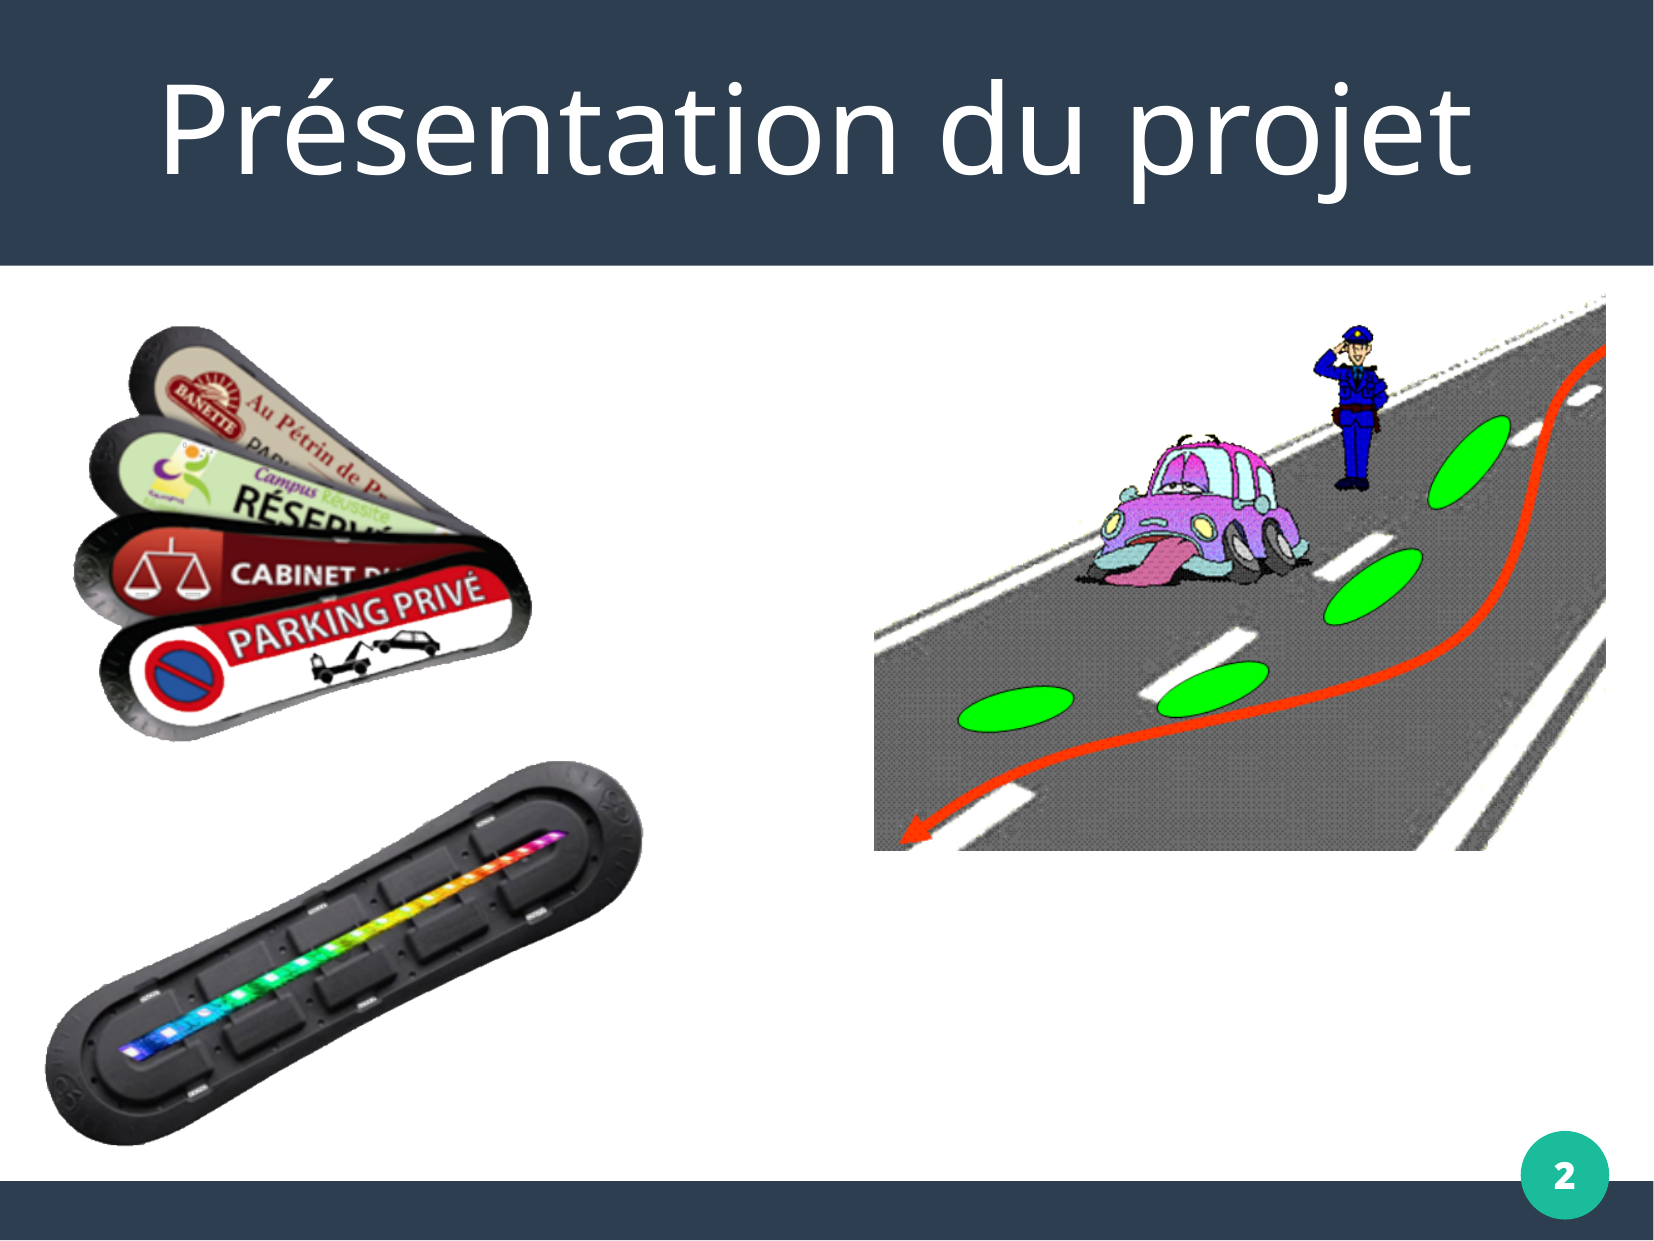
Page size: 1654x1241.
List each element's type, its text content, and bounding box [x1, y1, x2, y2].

picture [37, 300, 650, 1158]
text_box Présentation du projet [23, 40, 1607, 213]
picture [874, 291, 1606, 851]
